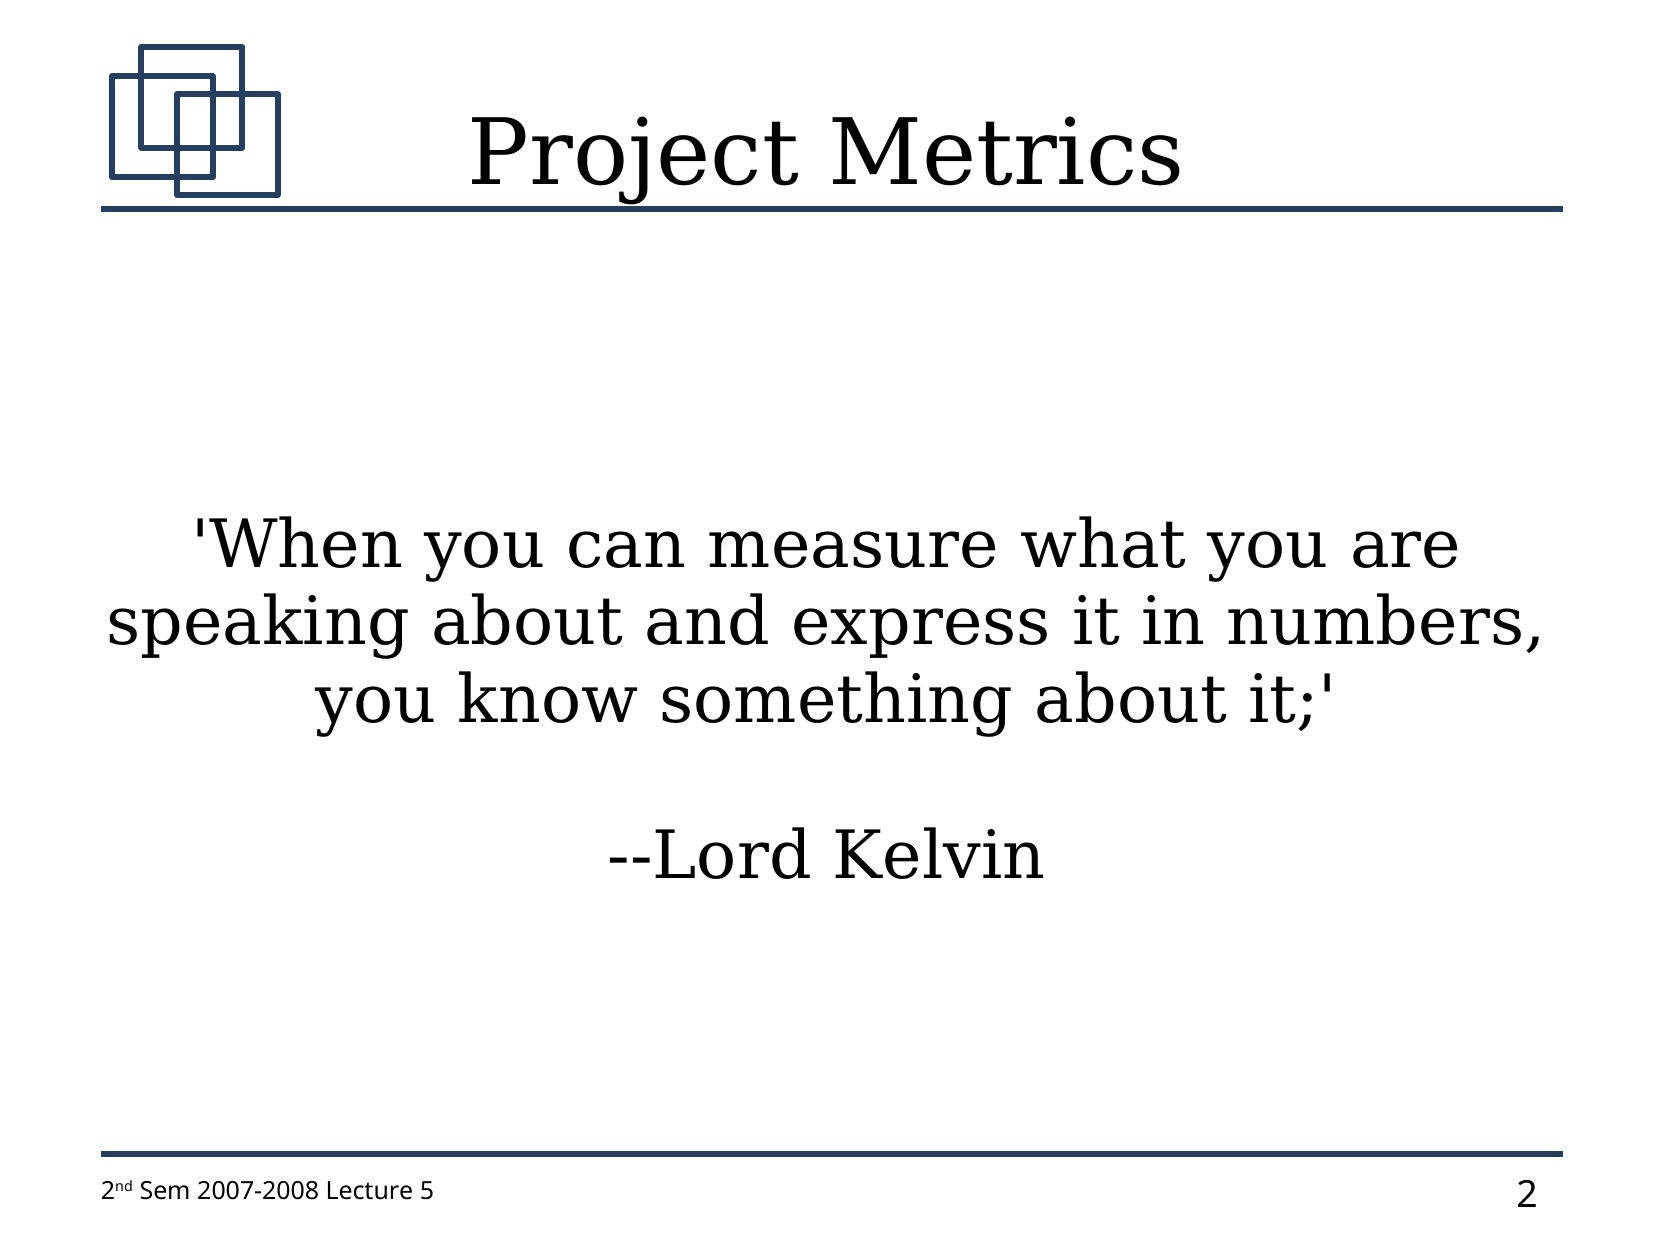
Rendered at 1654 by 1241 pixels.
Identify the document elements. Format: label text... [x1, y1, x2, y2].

title Project Metrics [82, 49, 1571, 257]
subtitle 'When you can measure what you are speaking about and express it in numbers, you know something about it;' --Lord Kelvin [82, 290, 1571, 1109]
